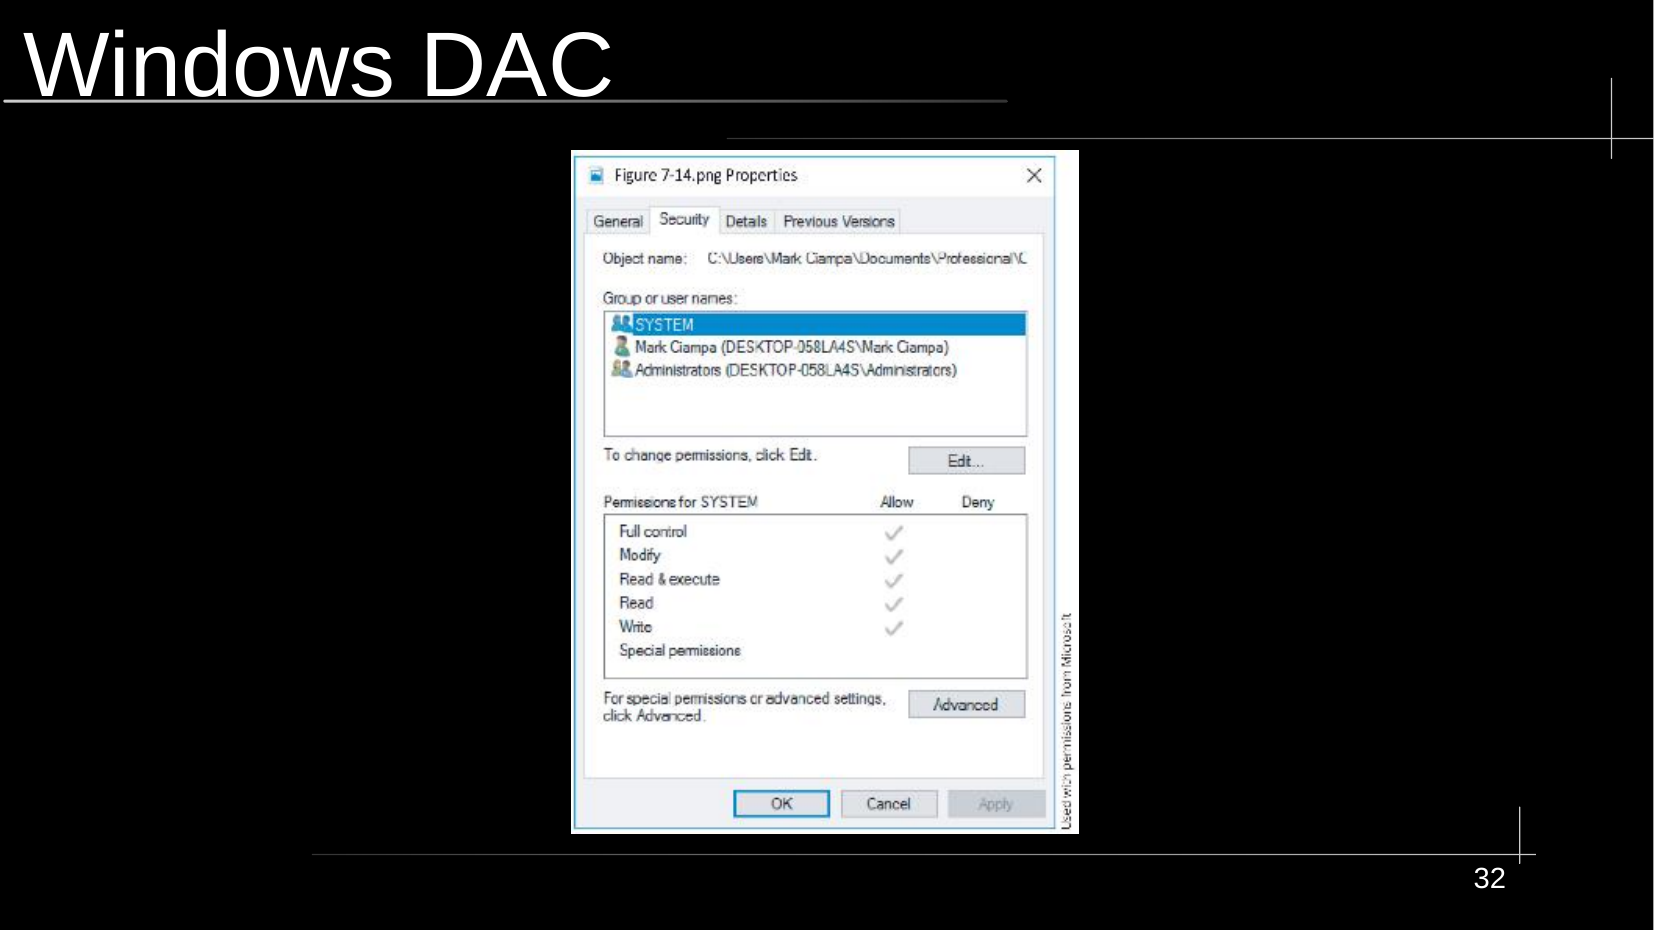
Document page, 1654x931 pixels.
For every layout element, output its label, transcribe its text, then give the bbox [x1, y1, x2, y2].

title Windows DAC [23, 11, 1589, 119]
picture [571, 150, 1079, 834]
